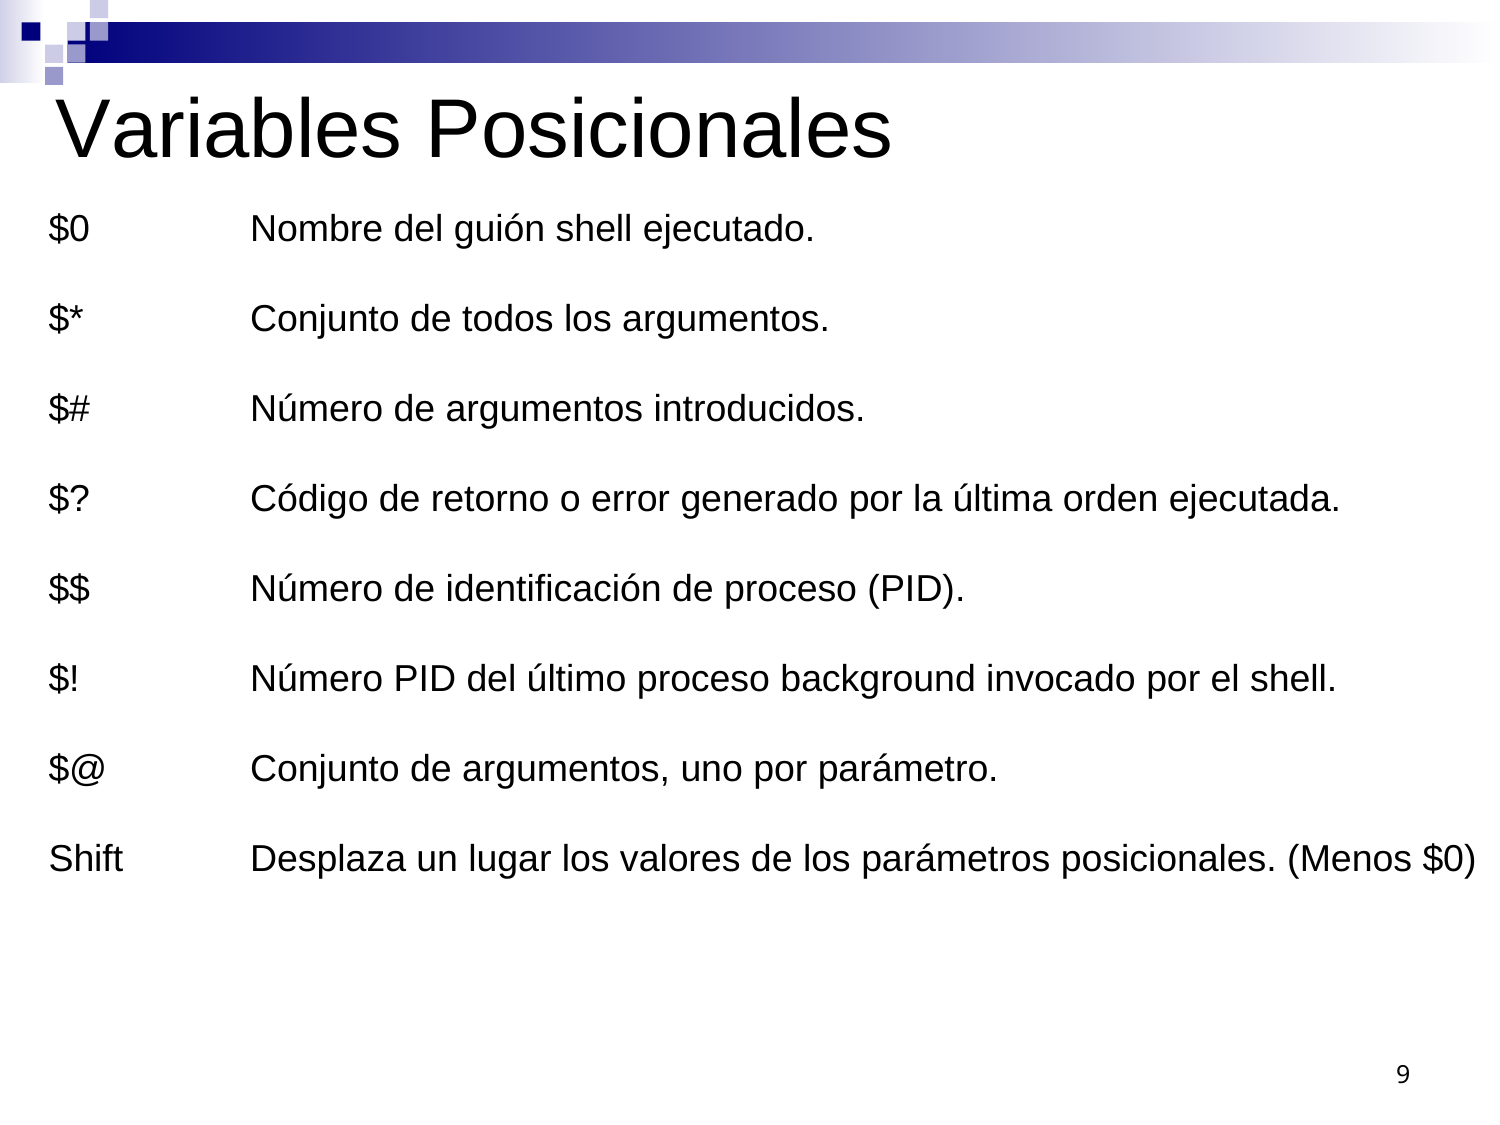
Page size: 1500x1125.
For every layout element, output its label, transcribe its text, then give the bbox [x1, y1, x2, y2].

text_box Variables Posicionales [41, 66, 1500, 182]
text_box <número> [1074, 1025, 1426, 1101]
text_box $0 Nombre del guión shell ejecutado. $* Conjunto de todos los argumentos. $# Número de argumentos introducidos. $? Código de retorno o error generado por la última orden ejecutada. $$ Número de identificación de proceso (PID). $! Número PID del último proceso background invocado por el shell. $@ Conjunto de argumentos, uno por parámetro. Shift Desplaza un lugar los valores de los parámetros posicionales. (Menos $0) [29, 196, 1500, 963]
